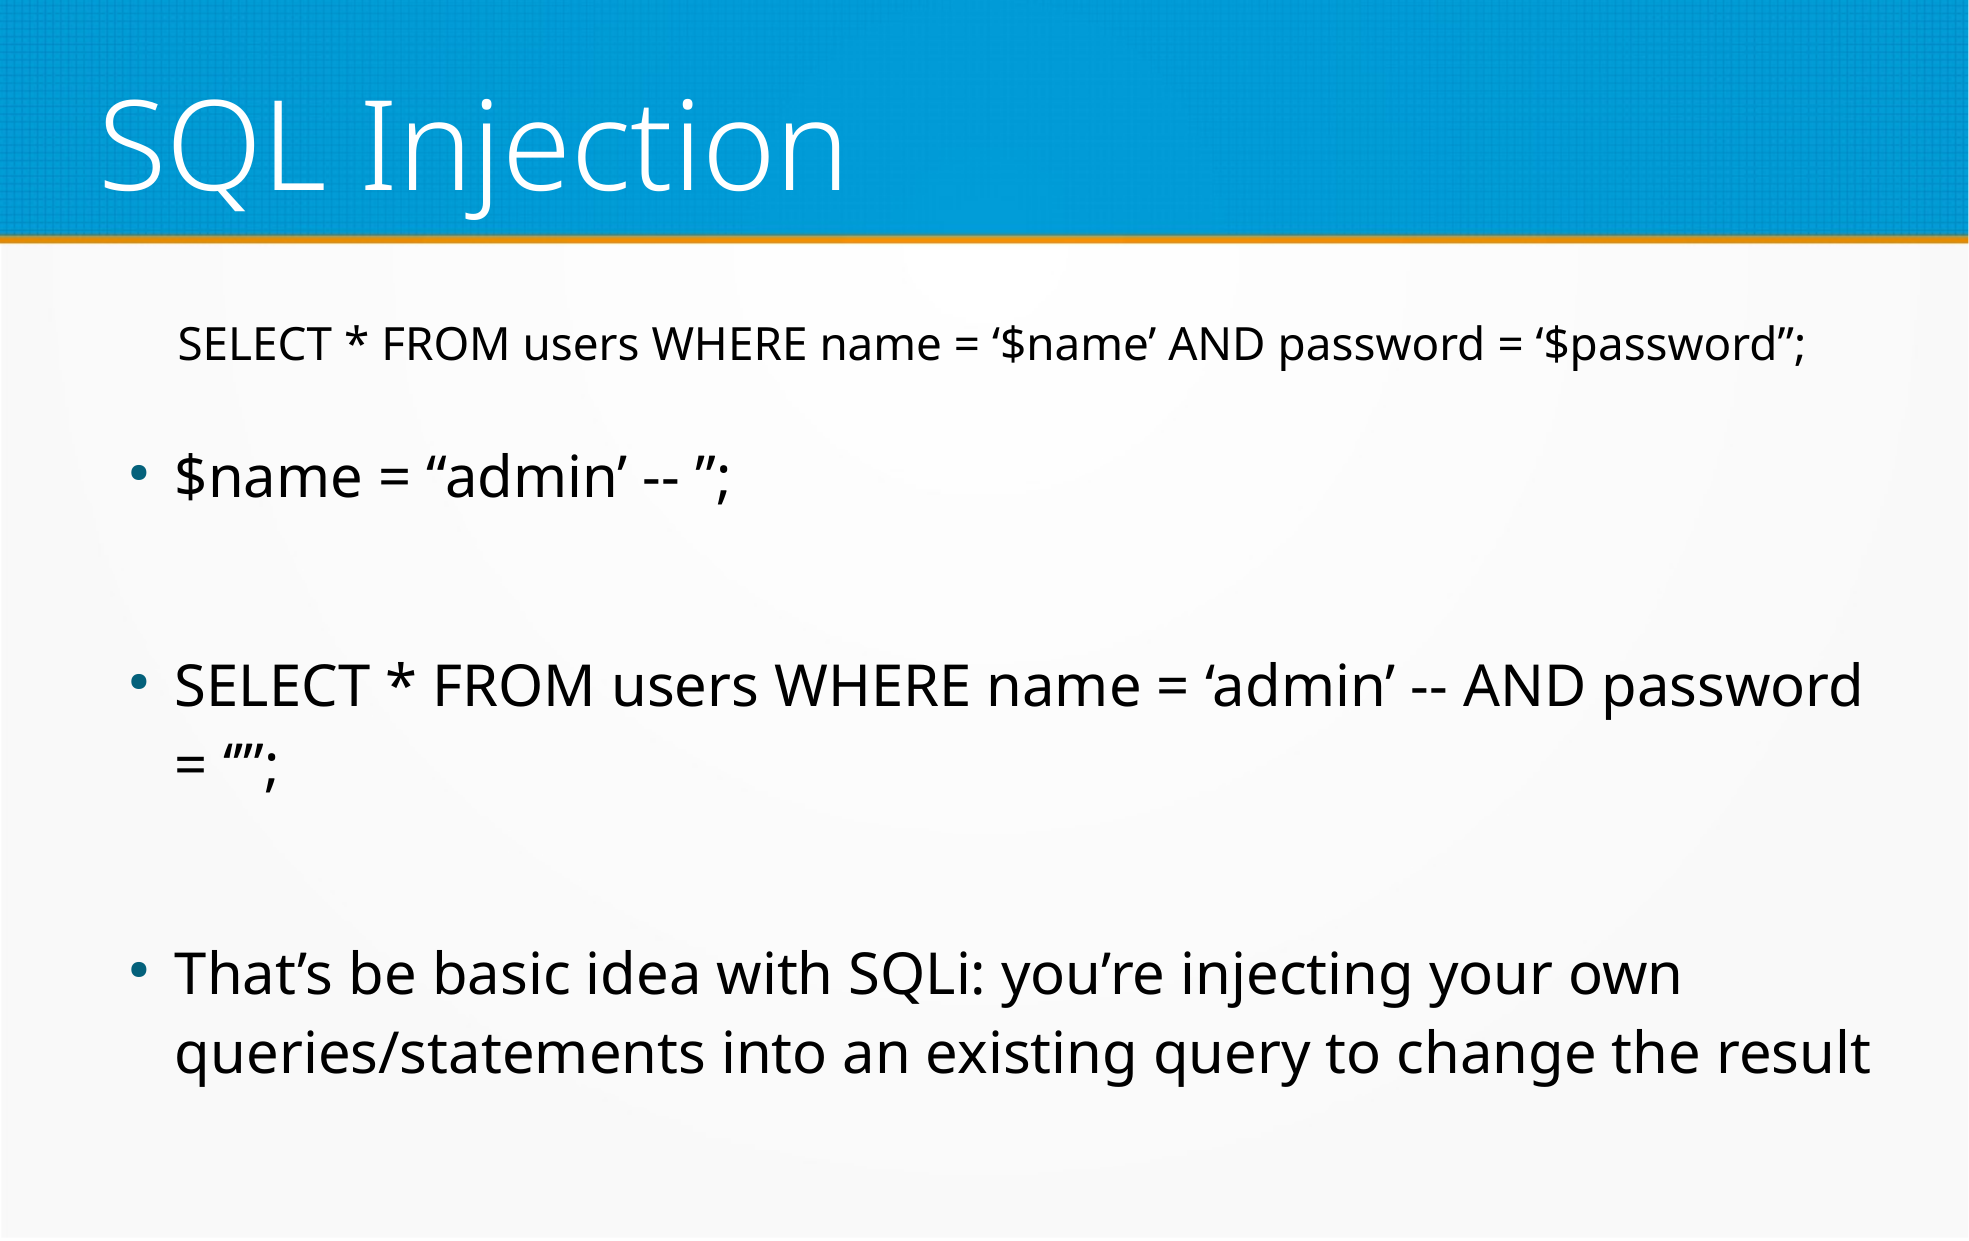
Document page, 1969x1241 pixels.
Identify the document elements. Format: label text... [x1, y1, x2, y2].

list $name = “admin’ -- ”; SELECT * FROM users WHERE name = ‘admin’ -- AND password = ‘’”; That’s be basic idea with SQLi: you’re injecting your own queries/statements into an existing query to change the result [113, 435, 1876, 1111]
picture [0, 233, 1969, 1241]
text_box SELECT * FROM users WHERE name = ‘$name’ AND password = ‘$password”; [75, 279, 1876, 406]
title SQL Injection [98, 19, 1870, 227]
